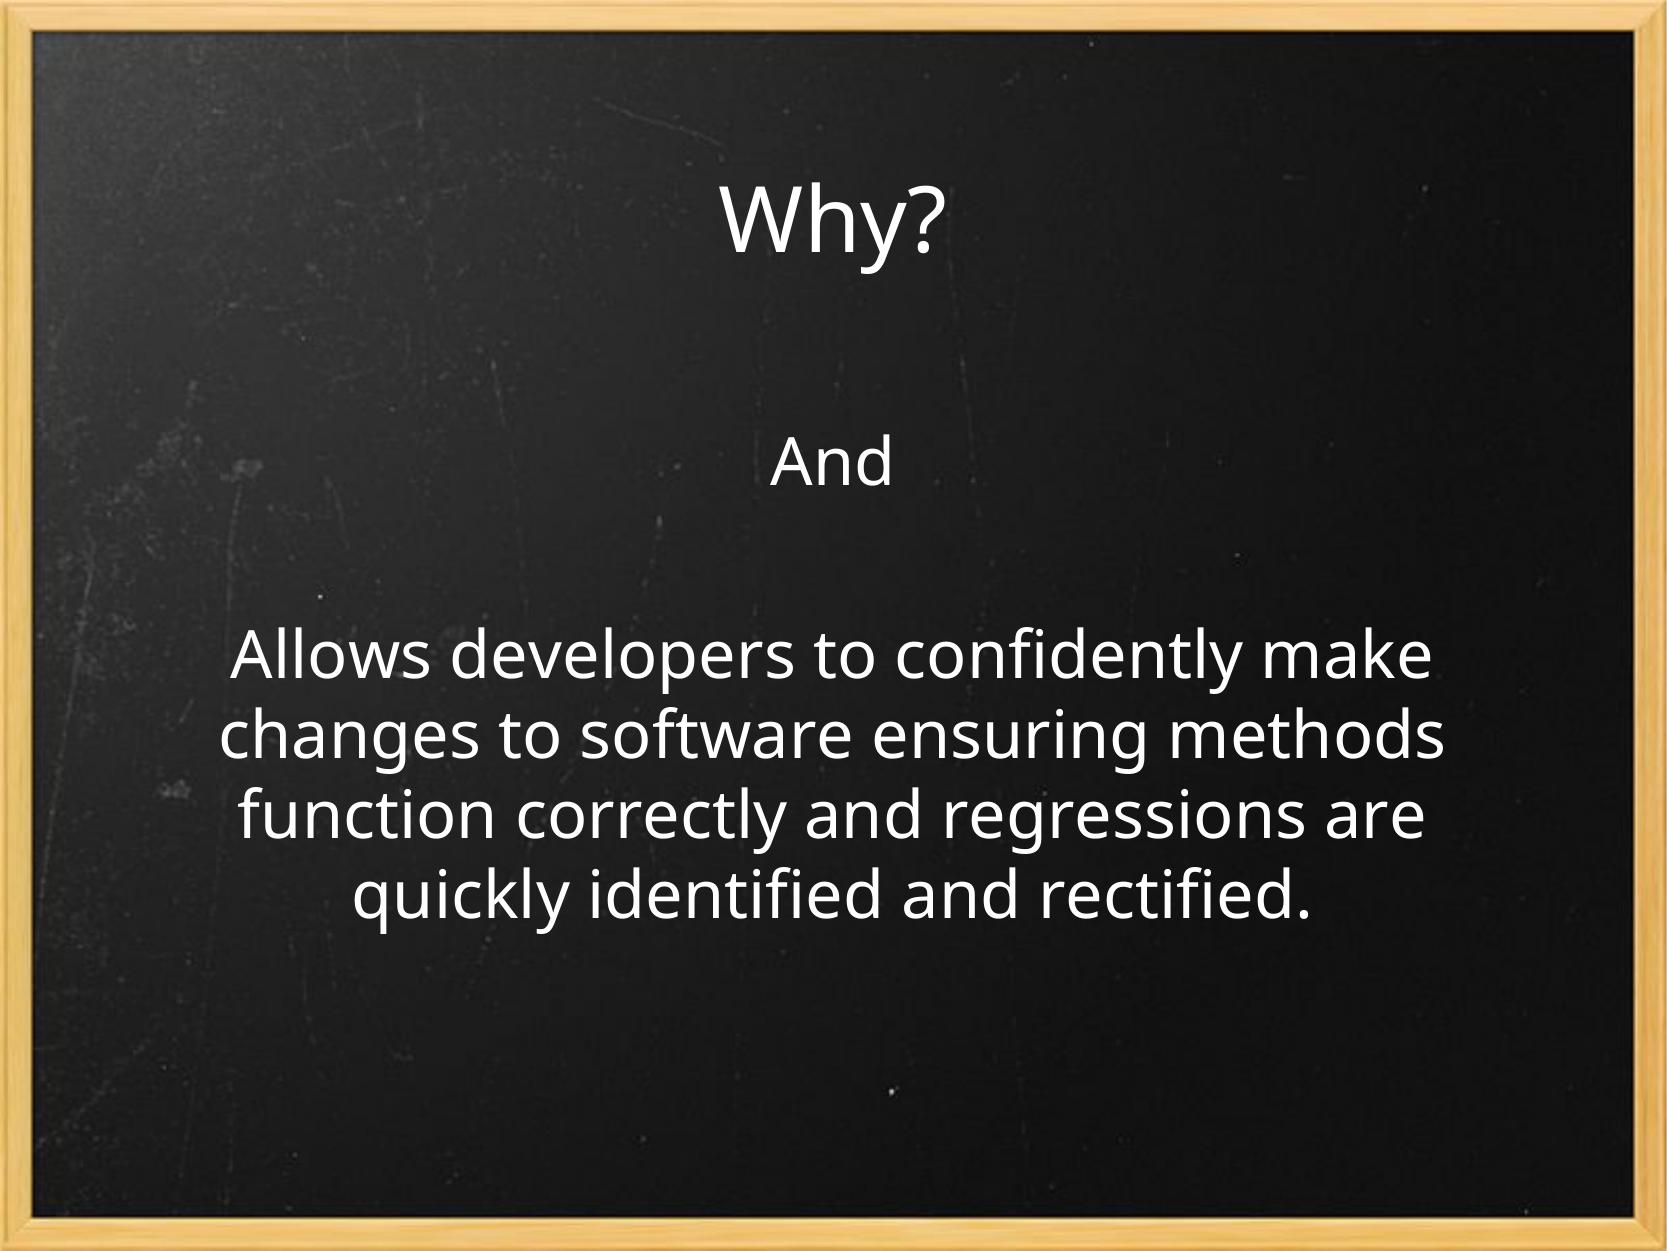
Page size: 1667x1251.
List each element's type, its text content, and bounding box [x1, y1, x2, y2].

subtitle And Allows developers to confidently make changes to software ensuring methods function correctly and regressions are quickly identified and rectified. [124, 360, 1542, 1087]
title Why? [124, 110, 1542, 320]
picture [0, 0, 1667, 1251]
